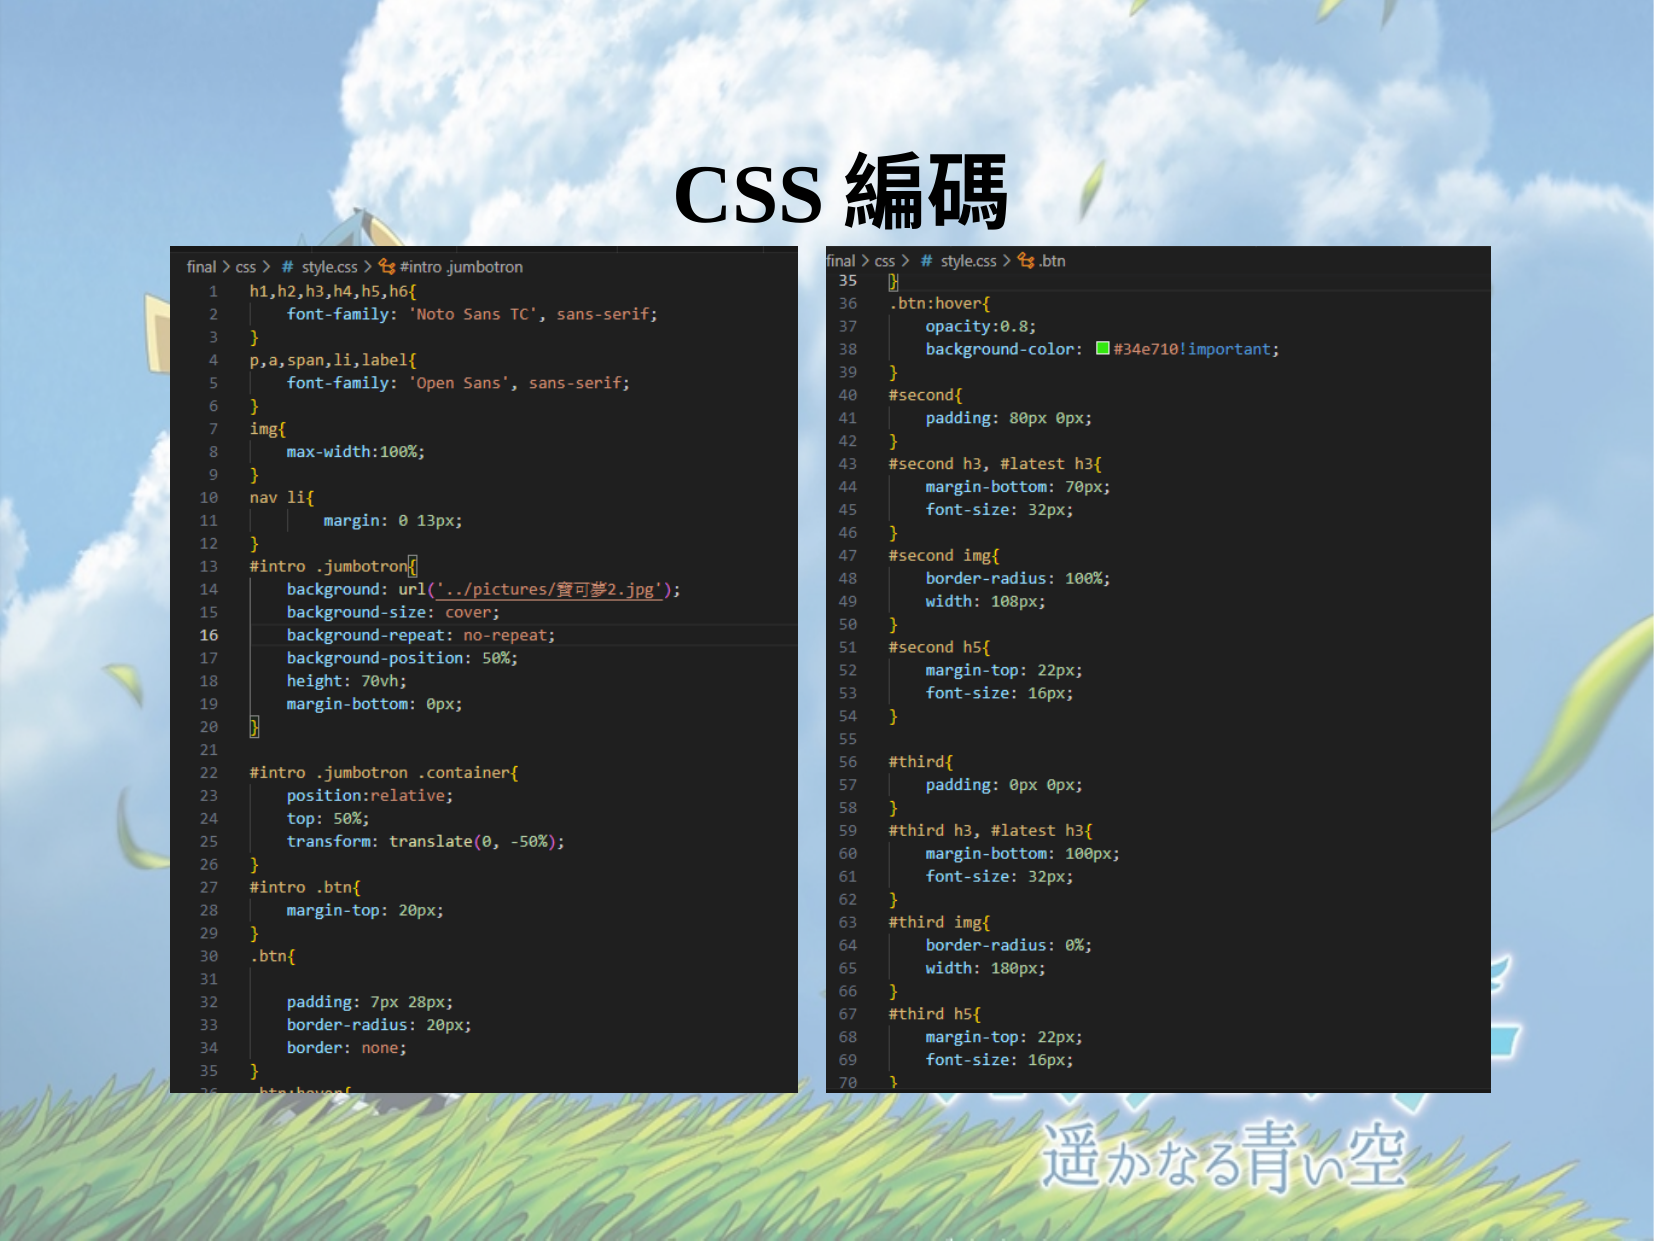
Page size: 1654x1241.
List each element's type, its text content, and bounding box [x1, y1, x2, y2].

picture [826, 246, 1491, 1093]
text_box CSS編碼 [531, 118, 1152, 226]
picture [170, 246, 798, 1093]
